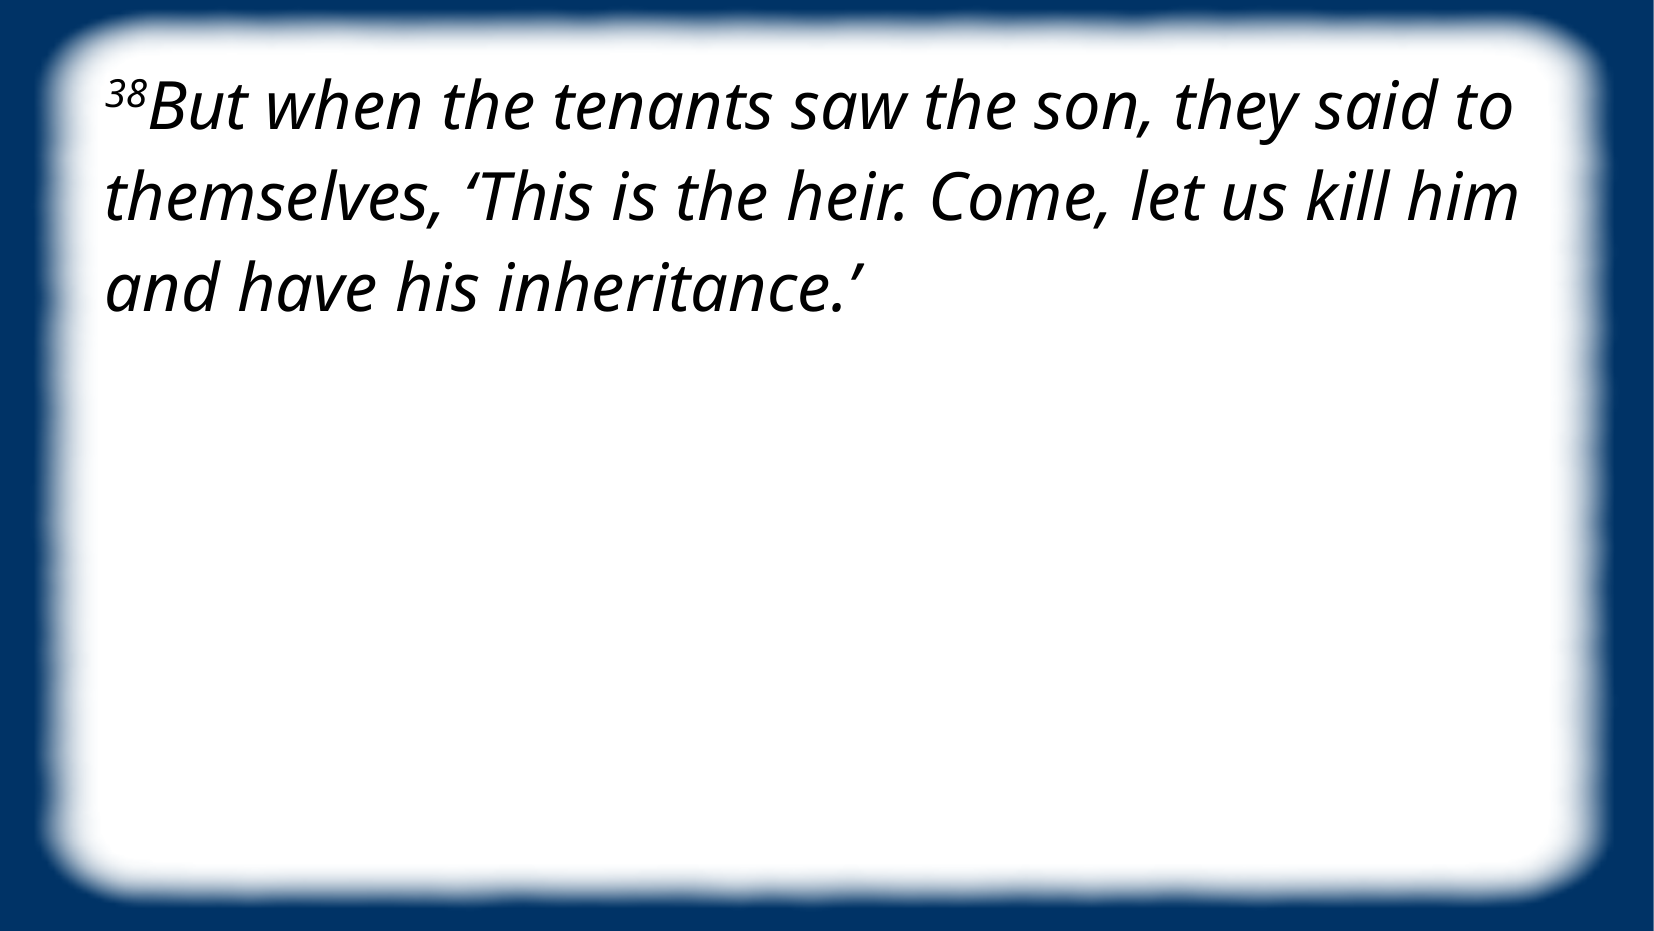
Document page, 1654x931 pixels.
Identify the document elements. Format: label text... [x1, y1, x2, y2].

text_box 38But when the tenants saw the son, they said to themselves, ‘This is the heir. Come, let us kill him and have his inheritance.’ [90, 51, 1561, 376]
picture [0, 0, 1654, 931]
